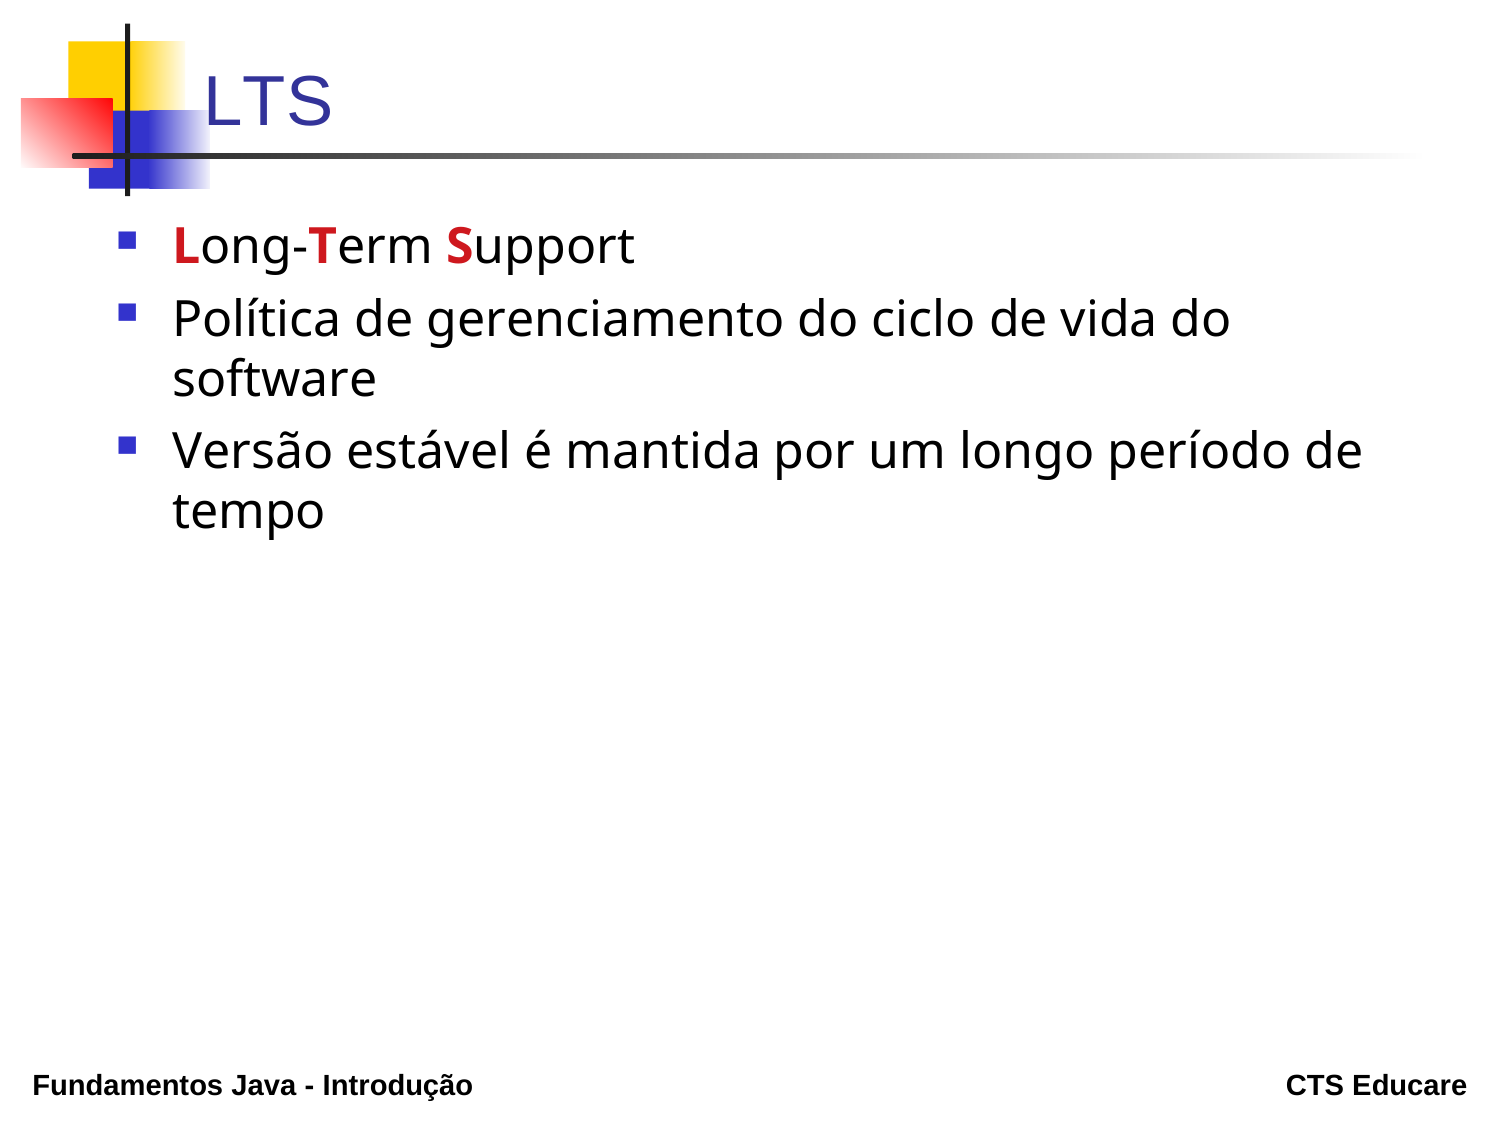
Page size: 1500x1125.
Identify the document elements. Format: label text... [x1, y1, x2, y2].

title LTS [188, 46, 1468, 149]
list Long-Term Support Política de gerenciamento do ciclo de vida do software Versão estável é mantida por um longo período de tempo [100, 206, 1447, 1024]
